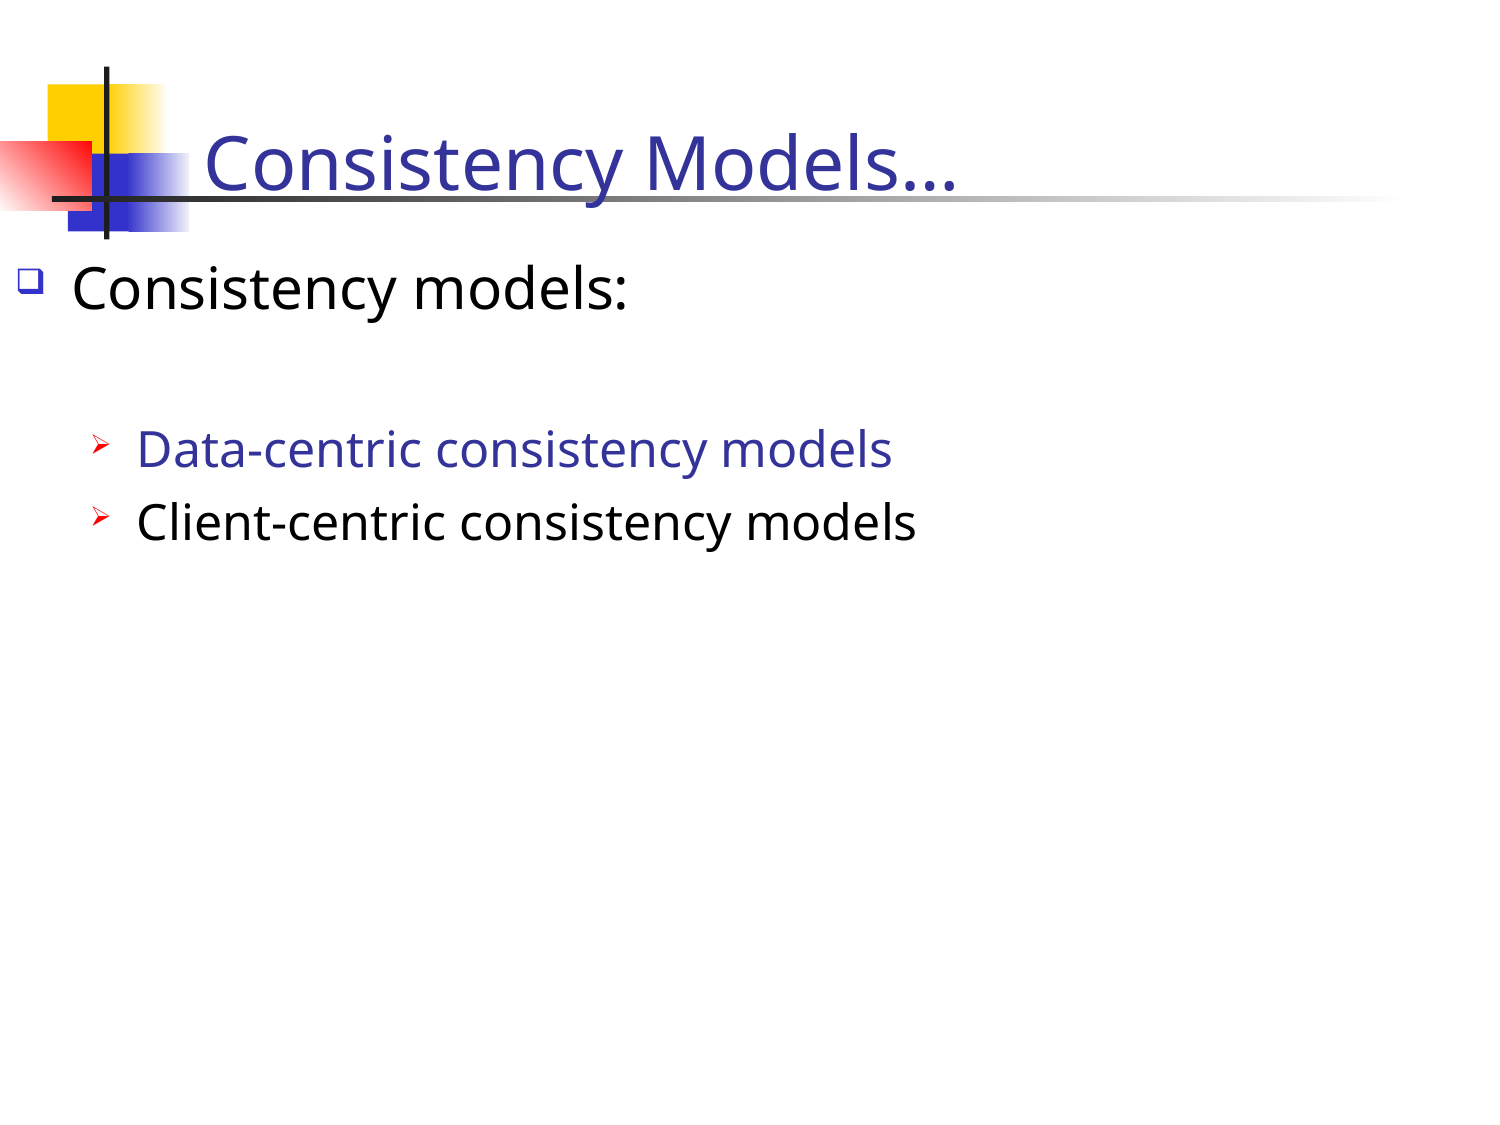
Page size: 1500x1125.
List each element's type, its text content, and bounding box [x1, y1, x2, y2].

text_box Consistency models: Data-centric consistency models Client-centric consistency models [0, 243, 1500, 669]
text_box Consistency Models… [188, 75, 1468, 214]
